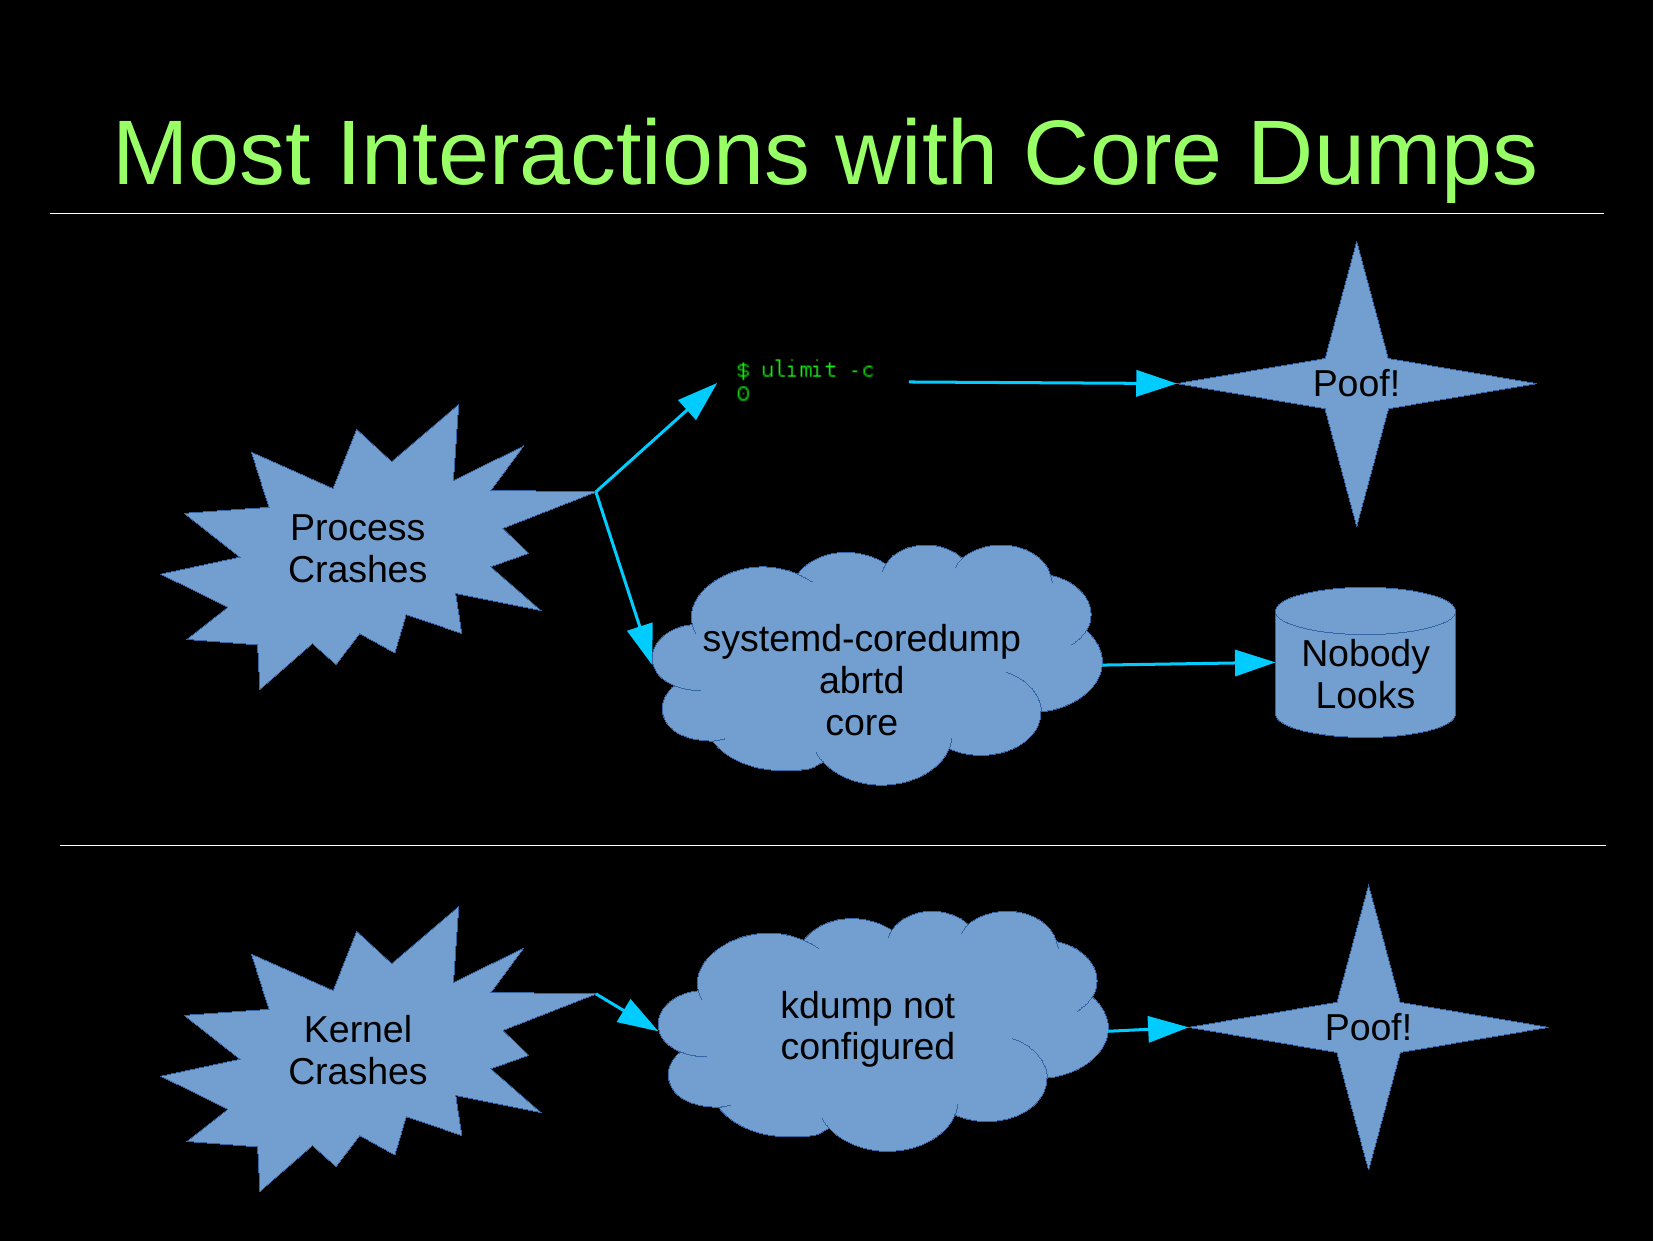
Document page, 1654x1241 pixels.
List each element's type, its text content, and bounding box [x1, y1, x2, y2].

picture [735, 358, 881, 409]
text_box Nobody Looks [1275, 587, 1456, 738]
text_box Poof! [1177, 241, 1537, 527]
title Most Interactions with Core Dumps [82, 49, 1571, 257]
text_box systemd-coredump abrtd core [652, 545, 1103, 786]
text_box Kernel Crashes [160, 906, 595, 1192]
text_box Process Crashes [160, 404, 595, 690]
text_box Poof! [1189, 884, 1549, 1170]
text_box kdump not configured [658, 911, 1109, 1152]
